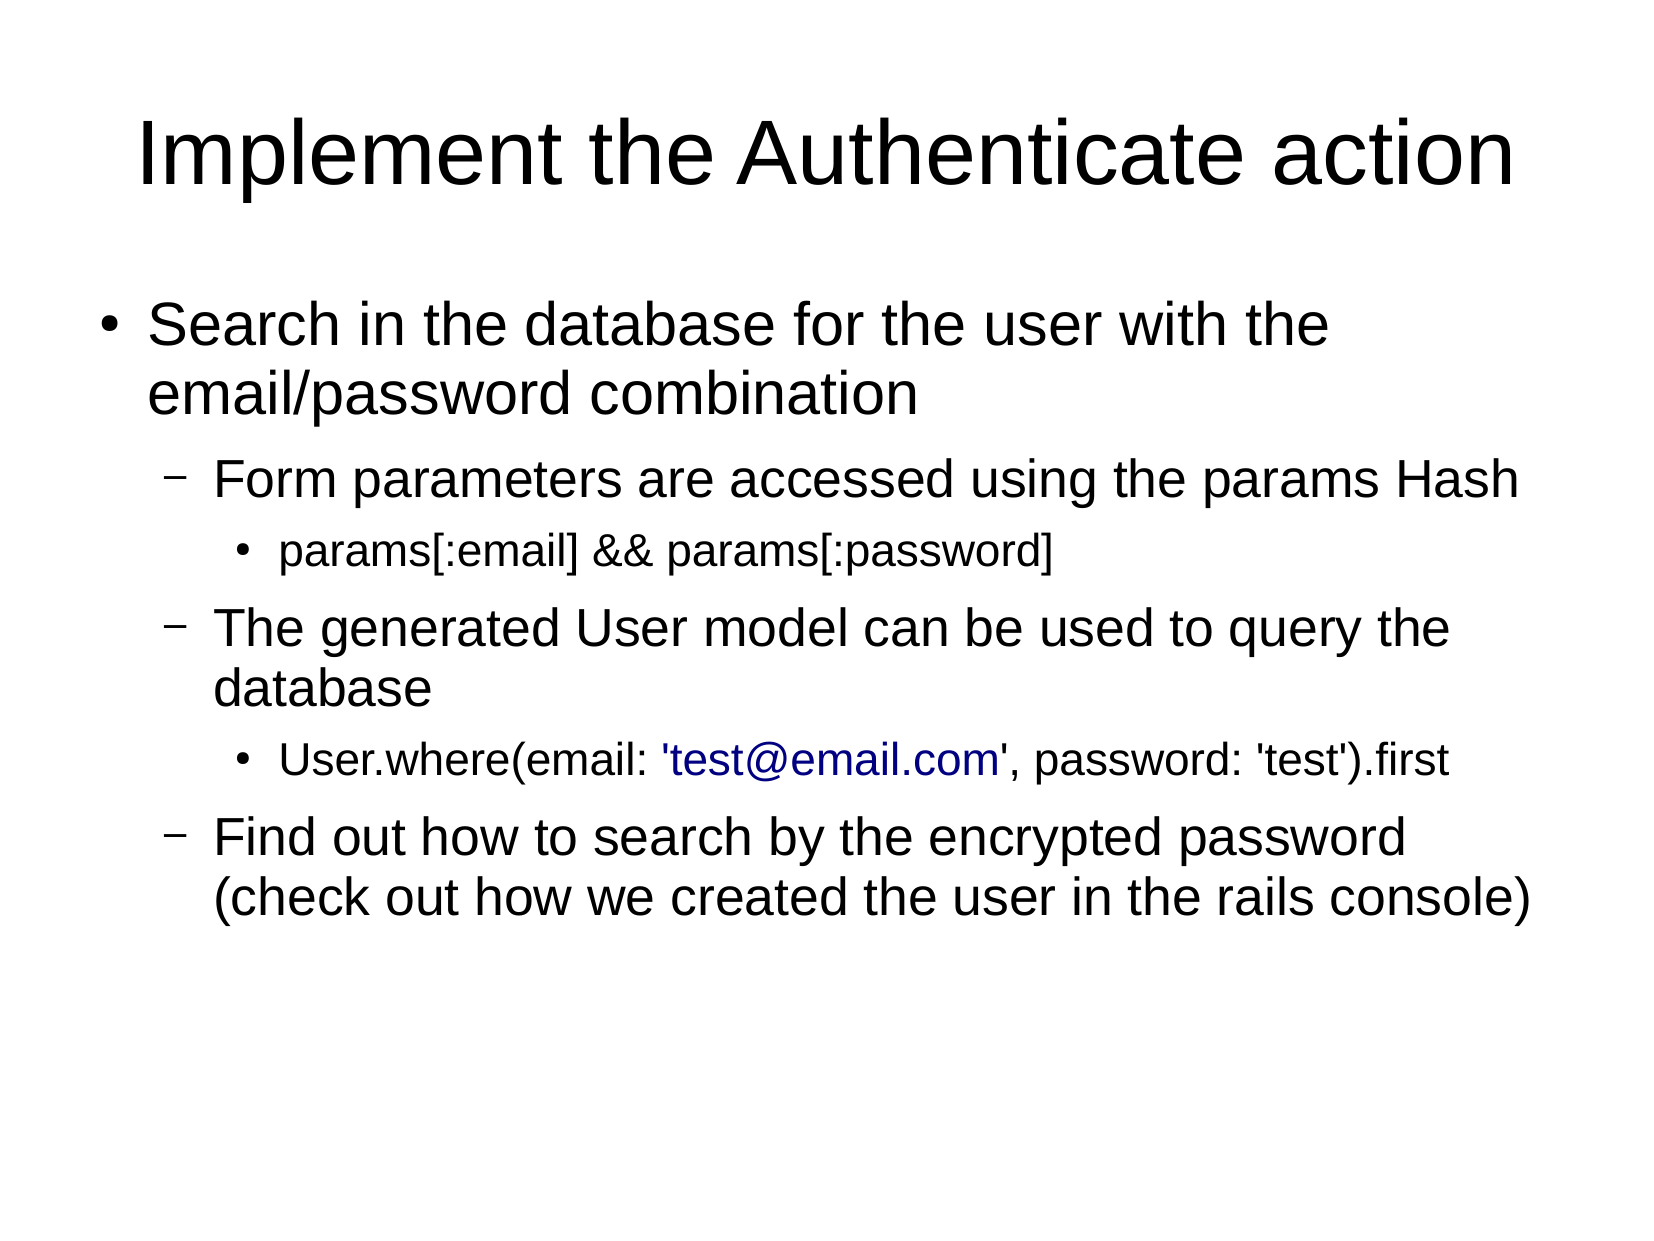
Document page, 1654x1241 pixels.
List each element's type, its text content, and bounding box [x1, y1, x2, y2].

title Implement the Authenticate action [82, 49, 1571, 257]
list Search in the database for the user with the email/password combination Form parameters are accessed using the params Hash params[:email] && params[:password] The generated User model can be used to query the database User.where(email: 'test@email.com', password: 'test').first Find out how to search by the encrypted password (check out how we created the user in the rails console) [82, 290, 1571, 1010]
